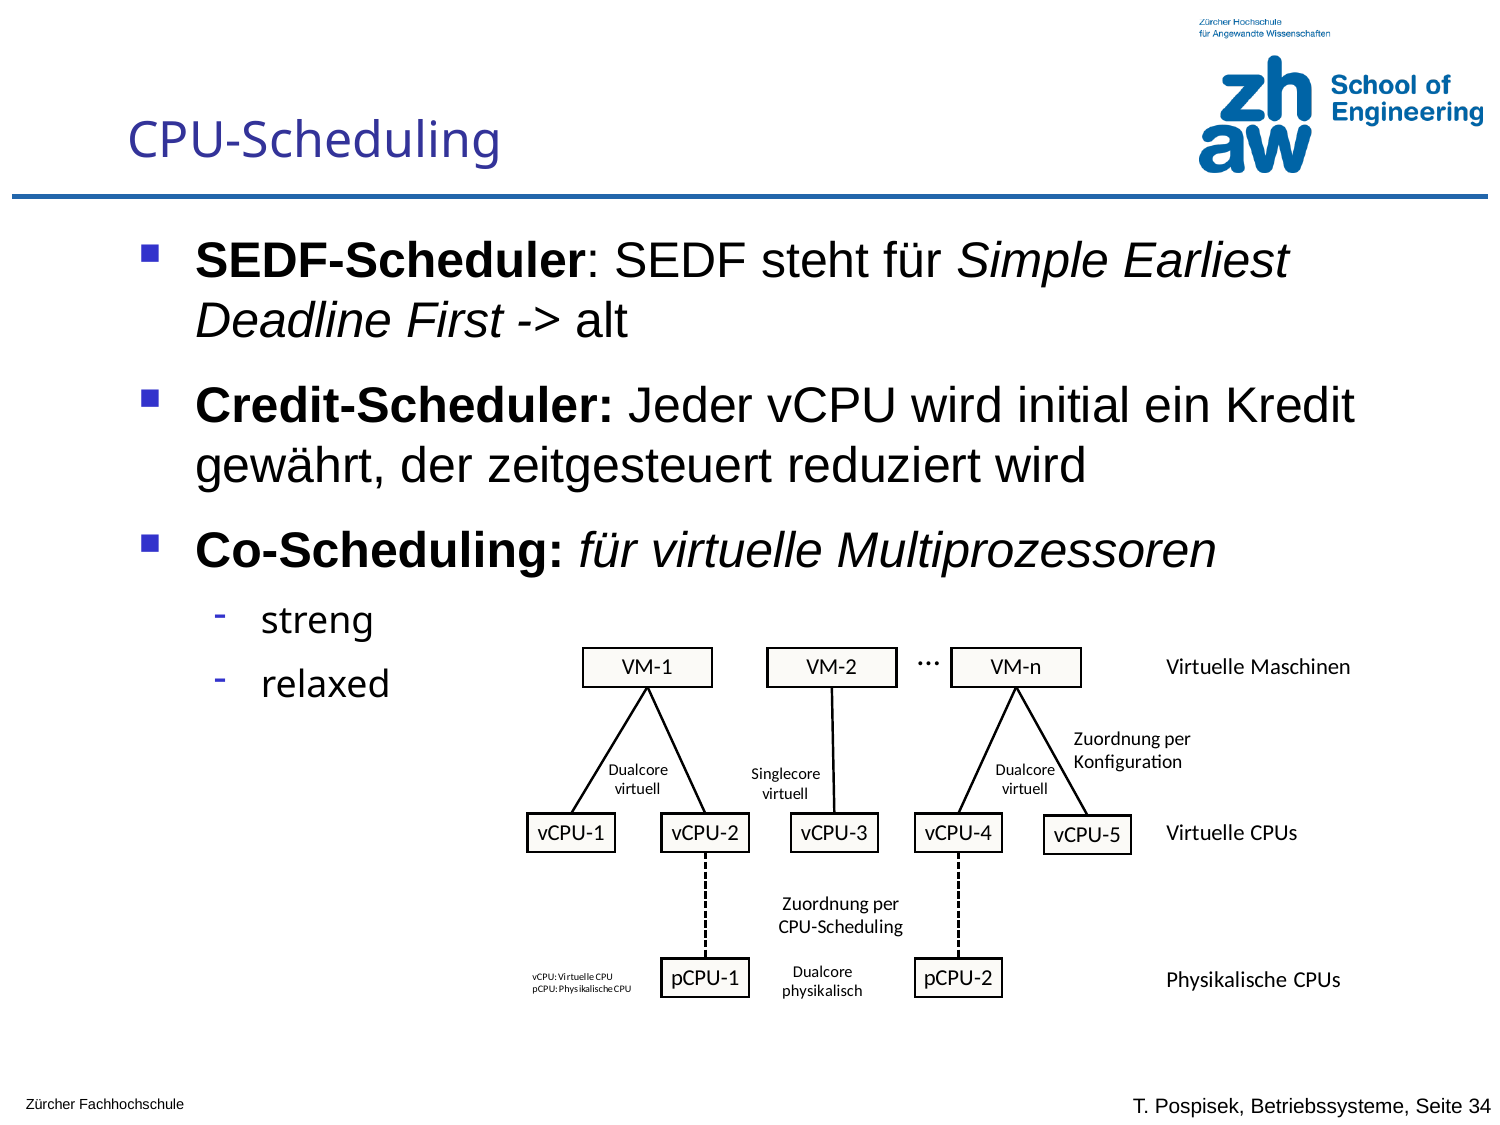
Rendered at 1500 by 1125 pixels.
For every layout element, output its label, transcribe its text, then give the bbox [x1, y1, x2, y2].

list SEDF-Scheduler: SEDF steht für Simple Earliest Deadline First -> alt Credit-Scheduler: Jeder vCPU wird initial ein Kredit gewährt, der zeitgesteuert reduziert wird Co-Scheduling: für virtuelle Multiprozessoren streng relaxed [123, 220, 1399, 381]
title CPU-Scheduling [112, 50, 1391, 175]
picture [500, 620, 1421, 1034]
picture [1199, 19, 1483, 173]
